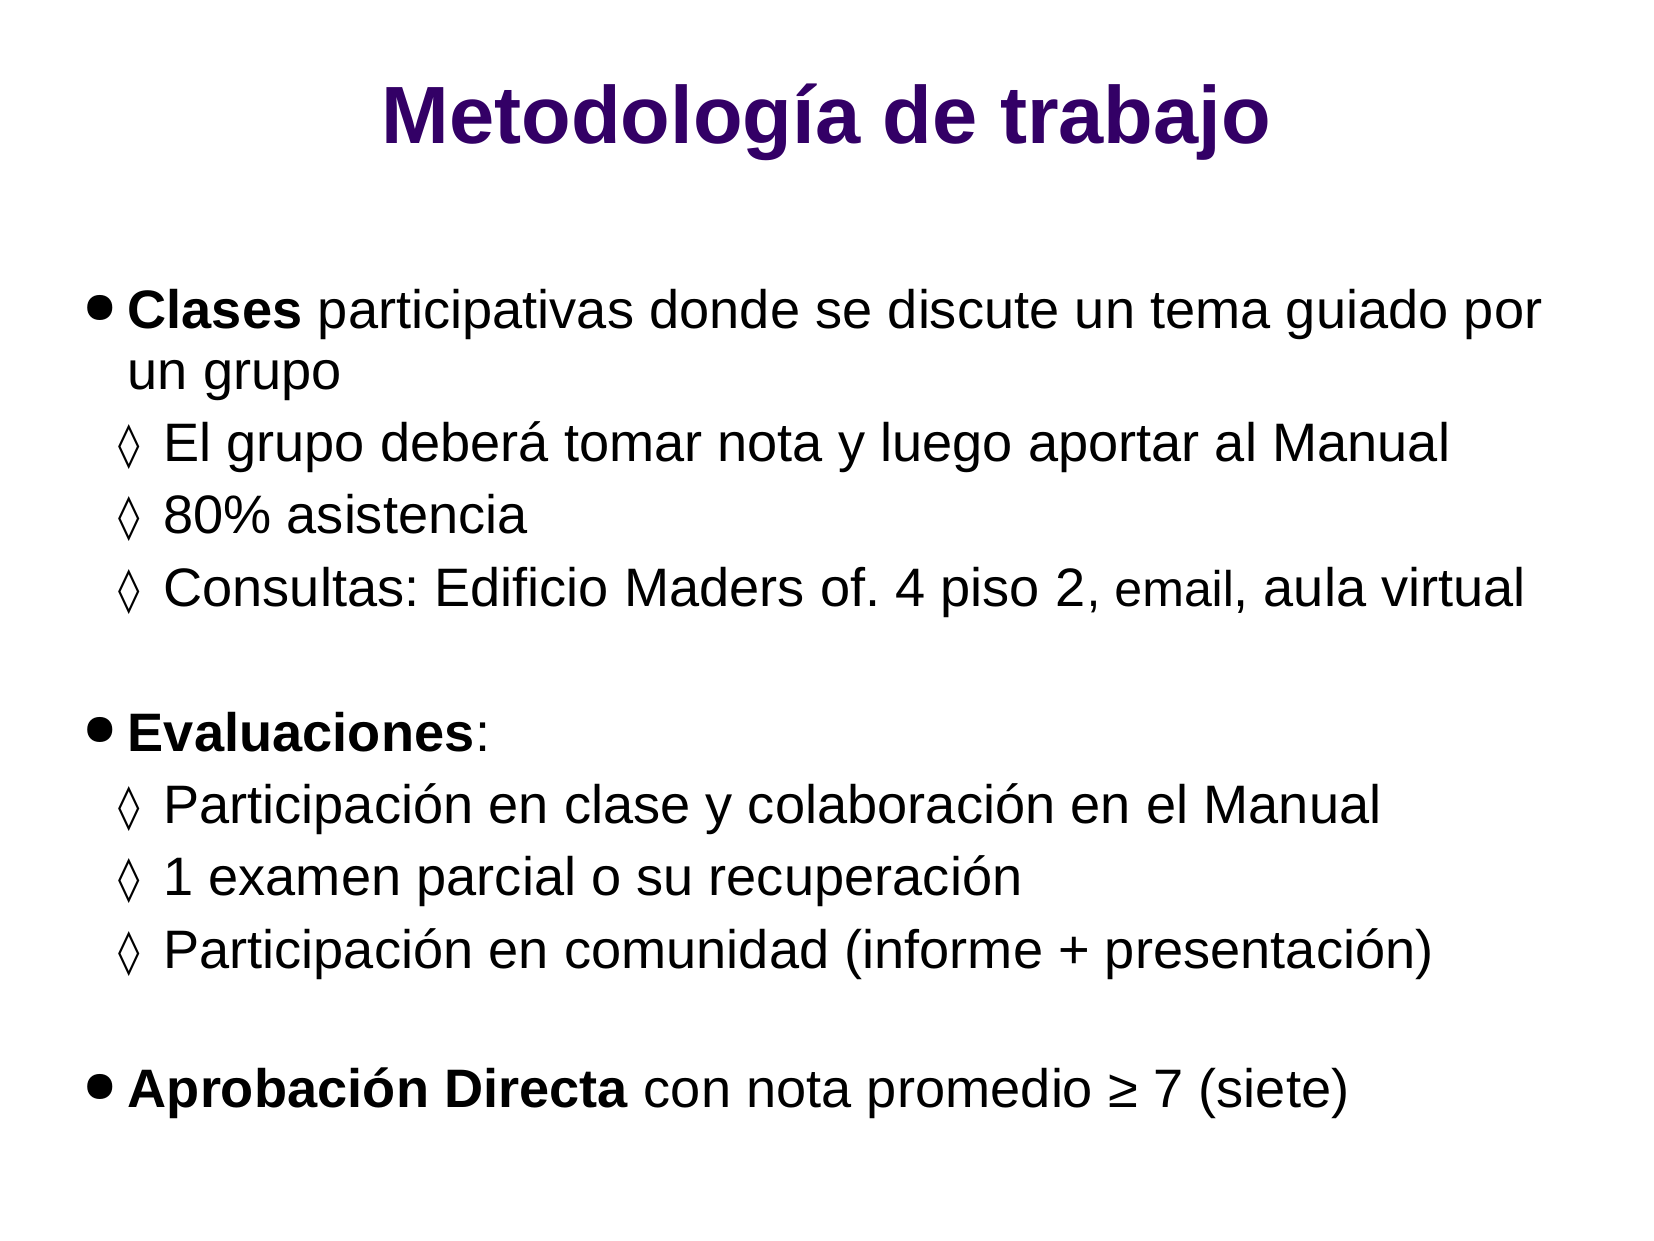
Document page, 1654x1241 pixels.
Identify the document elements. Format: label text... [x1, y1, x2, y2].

title Metodología de trabajo [82, 12, 1571, 220]
subtitle Clases participativas donde se discute un tema guiado por un grupo El grupo deberá tomar nota y luego aportar al Manual 80% asistencia Consultas: Edificio Maders of. 4 piso 2, email, aula virtual Evaluaciones: Participación en clase y colaboración en el Manual 1 examen parcial o su recuperación Participación en comunidad (informe + presentación) Aprobación Directa con nota promedio ≥ 7 (siete) [82, 218, 1570, 1182]
